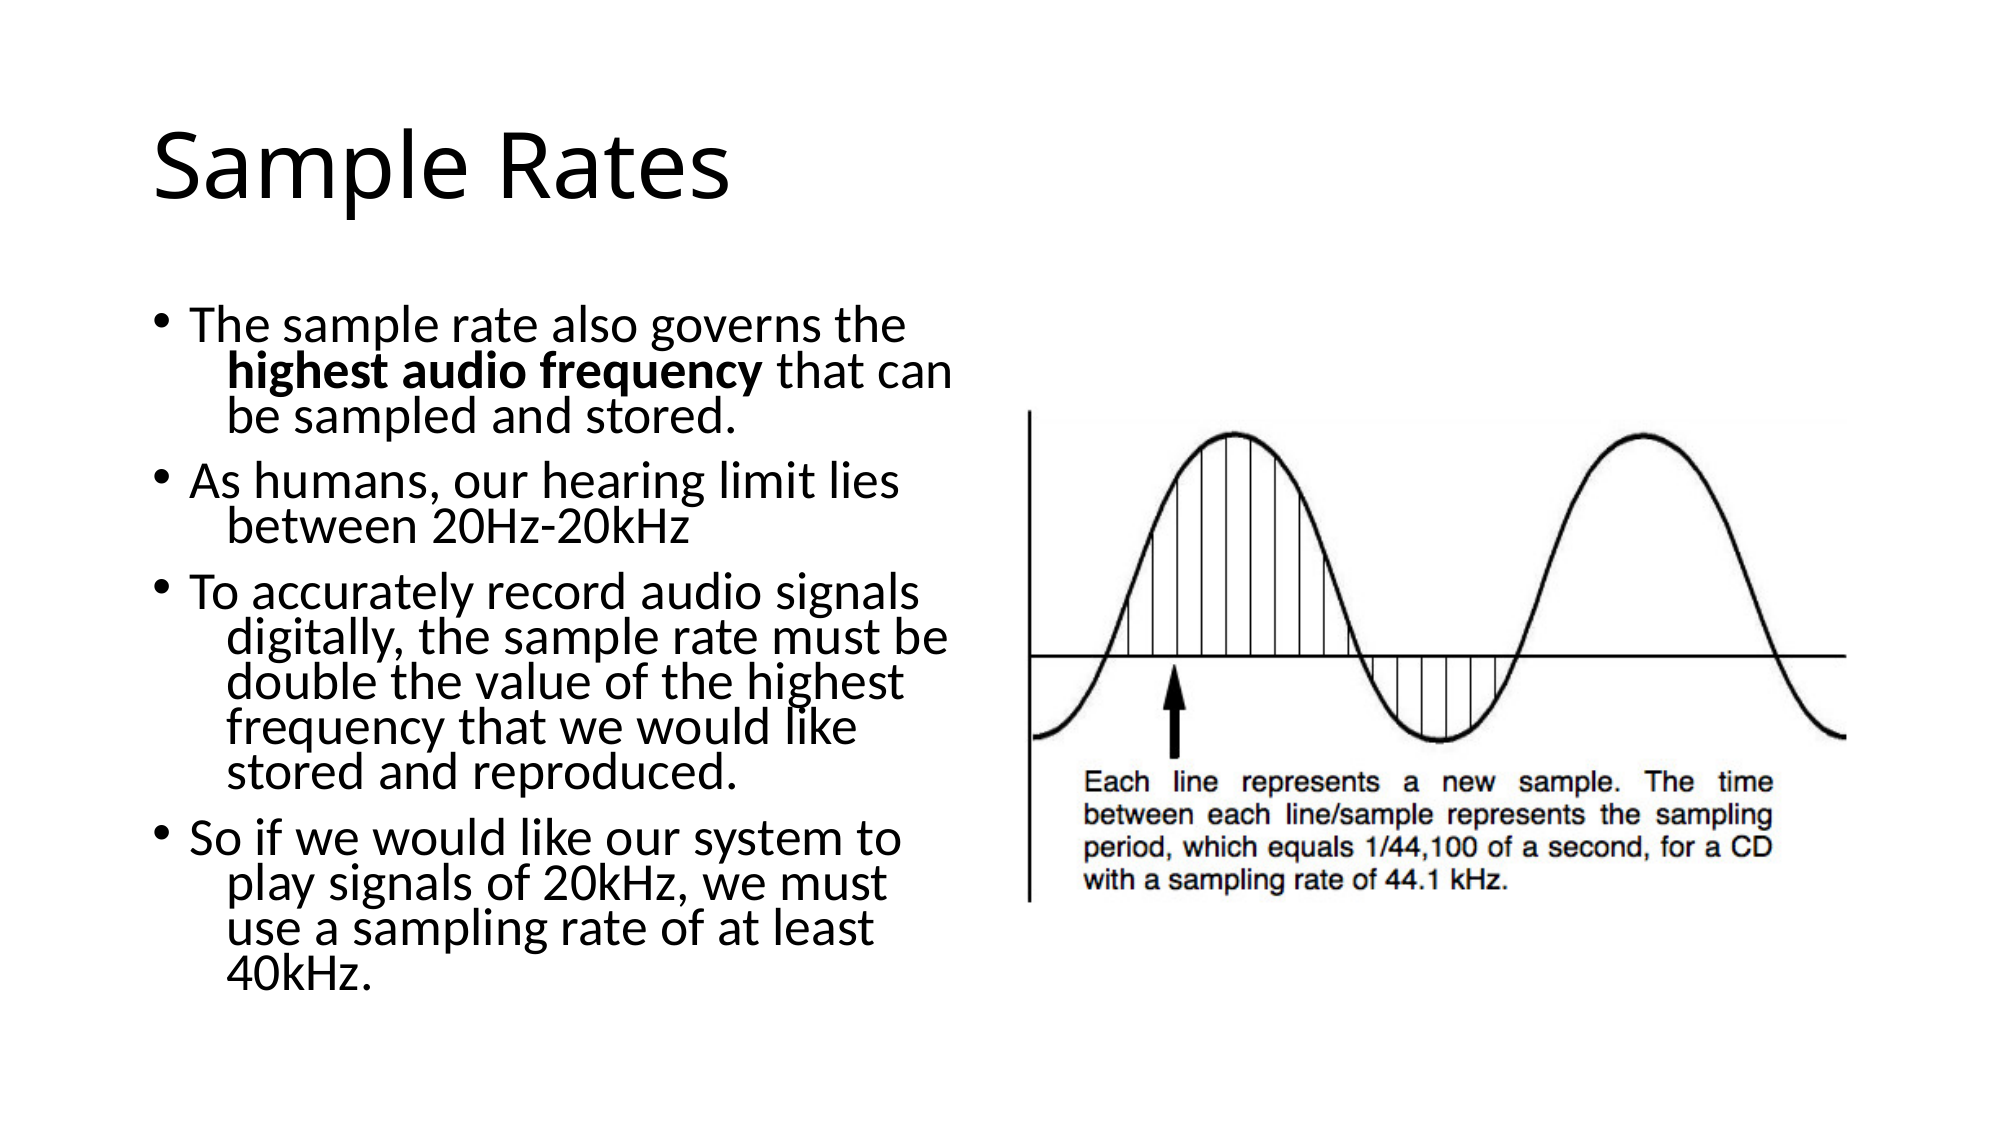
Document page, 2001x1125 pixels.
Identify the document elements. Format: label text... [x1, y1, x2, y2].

picture [1012, 394, 1863, 919]
list The sample rate also governs the highest audio frequency that can be sampled and stored. As humans, our hearing limit lies between 20Hz-20kHz To accurately record audio signals digitally, the sample rate must be double the value of the highest frequency that we would like stored and reproduced. So if we would like our system to play signals of 20kHz, we must use a sampling rate of at least 40kHz. [137, 299, 988, 1014]
title Sample Rates [137, 59, 1863, 278]
